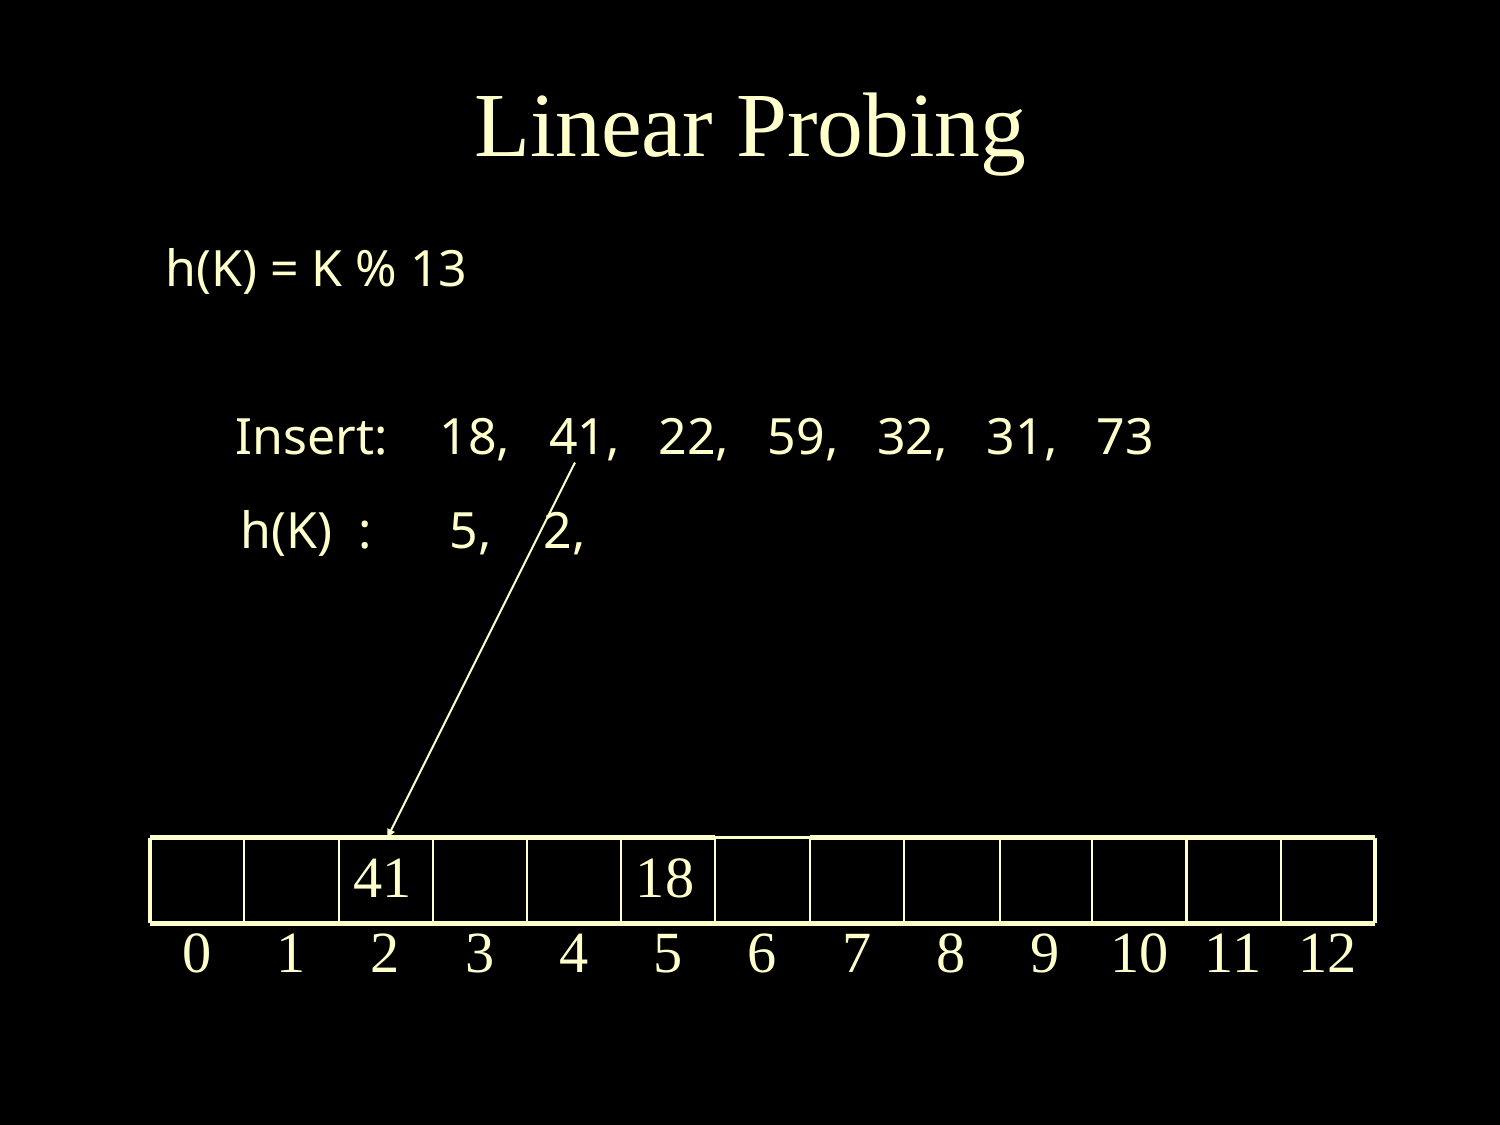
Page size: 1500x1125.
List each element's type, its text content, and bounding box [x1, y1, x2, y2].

text_box h(K) : 5, 2, [225, 487, 561, 572]
text_box h(K) = K % 13 [150, 224, 483, 309]
text_box 6 [716, 912, 810, 998]
text_box 10 [1093, 912, 1187, 998]
text_box 1 [245, 912, 339, 998]
text_box 12 [1281, 912, 1375, 998]
text_box 18 [622, 840, 714, 912]
text_box h(K) : 5, 2, [522, 487, 653, 572]
text_box 7 [810, 912, 904, 998]
title Linear Probing [22, 62, 1480, 188]
text_box 0 [150, 912, 245, 998]
text_box 5 [622, 912, 716, 998]
text_box 2 [339, 912, 433, 998]
text_box 4 [527, 912, 622, 998]
text_box 8 [904, 912, 998, 998]
text_box 41 [340, 840, 432, 912]
text_box 9 [998, 912, 1093, 998]
text_box 3 [433, 912, 527, 998]
text_box Insert: 18, 41, 22, 59, 32, 31, 73 [220, 392, 1169, 477]
text_box 11 [1187, 912, 1281, 998]
